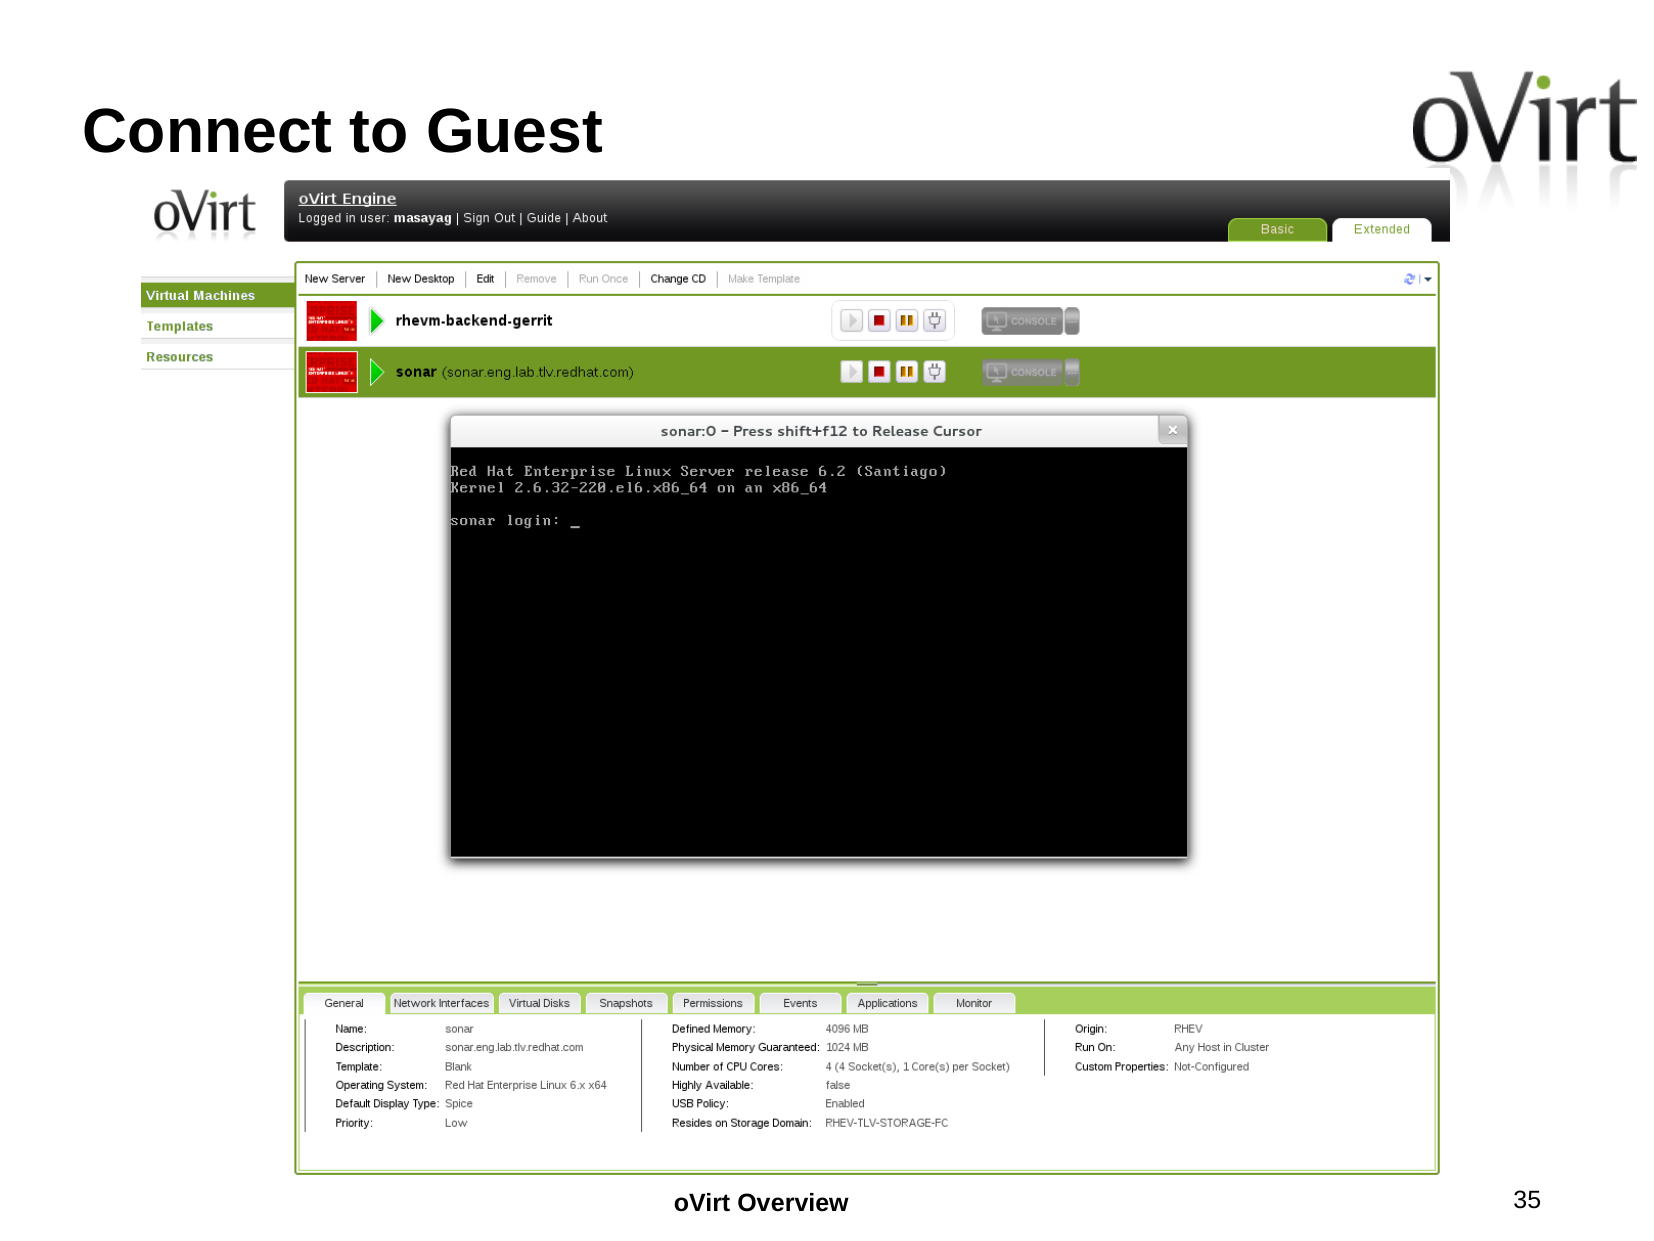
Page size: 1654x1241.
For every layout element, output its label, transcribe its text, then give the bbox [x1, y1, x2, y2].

title Connect to Guest [82, 37, 1571, 226]
picture [1571, 63, 1637, 212]
picture [141, 168, 1450, 1179]
